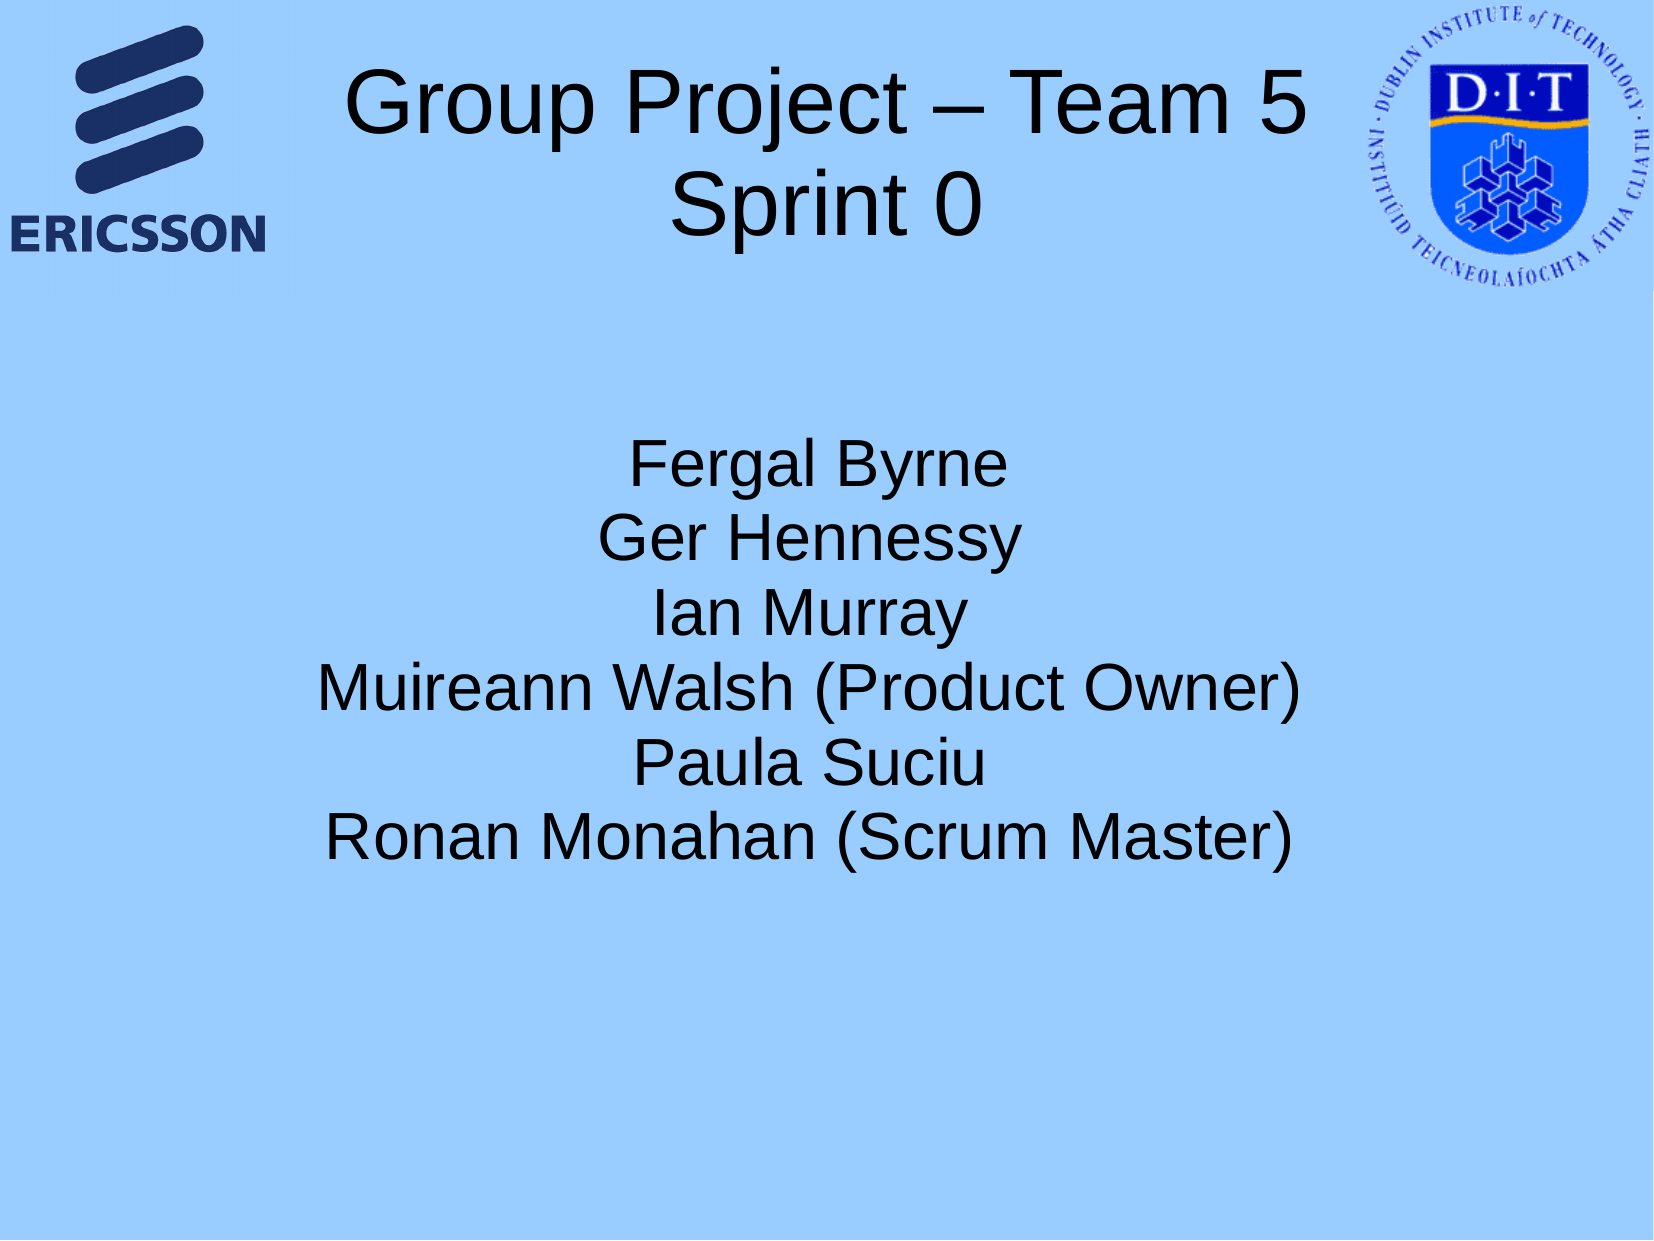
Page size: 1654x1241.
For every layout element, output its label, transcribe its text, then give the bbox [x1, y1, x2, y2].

subtitle Fergal Byrne Ger Hennessy Ian Murray Muireann Walsh (Product Owner) Paula Suciu Ronan Monahan (Scrum Master) [82, 290, 1538, 1010]
picture [0, 0, 296, 296]
picture [1364, 0, 1654, 291]
title Group Project – Team 5 Sprint 0 [82, 49, 1571, 257]
